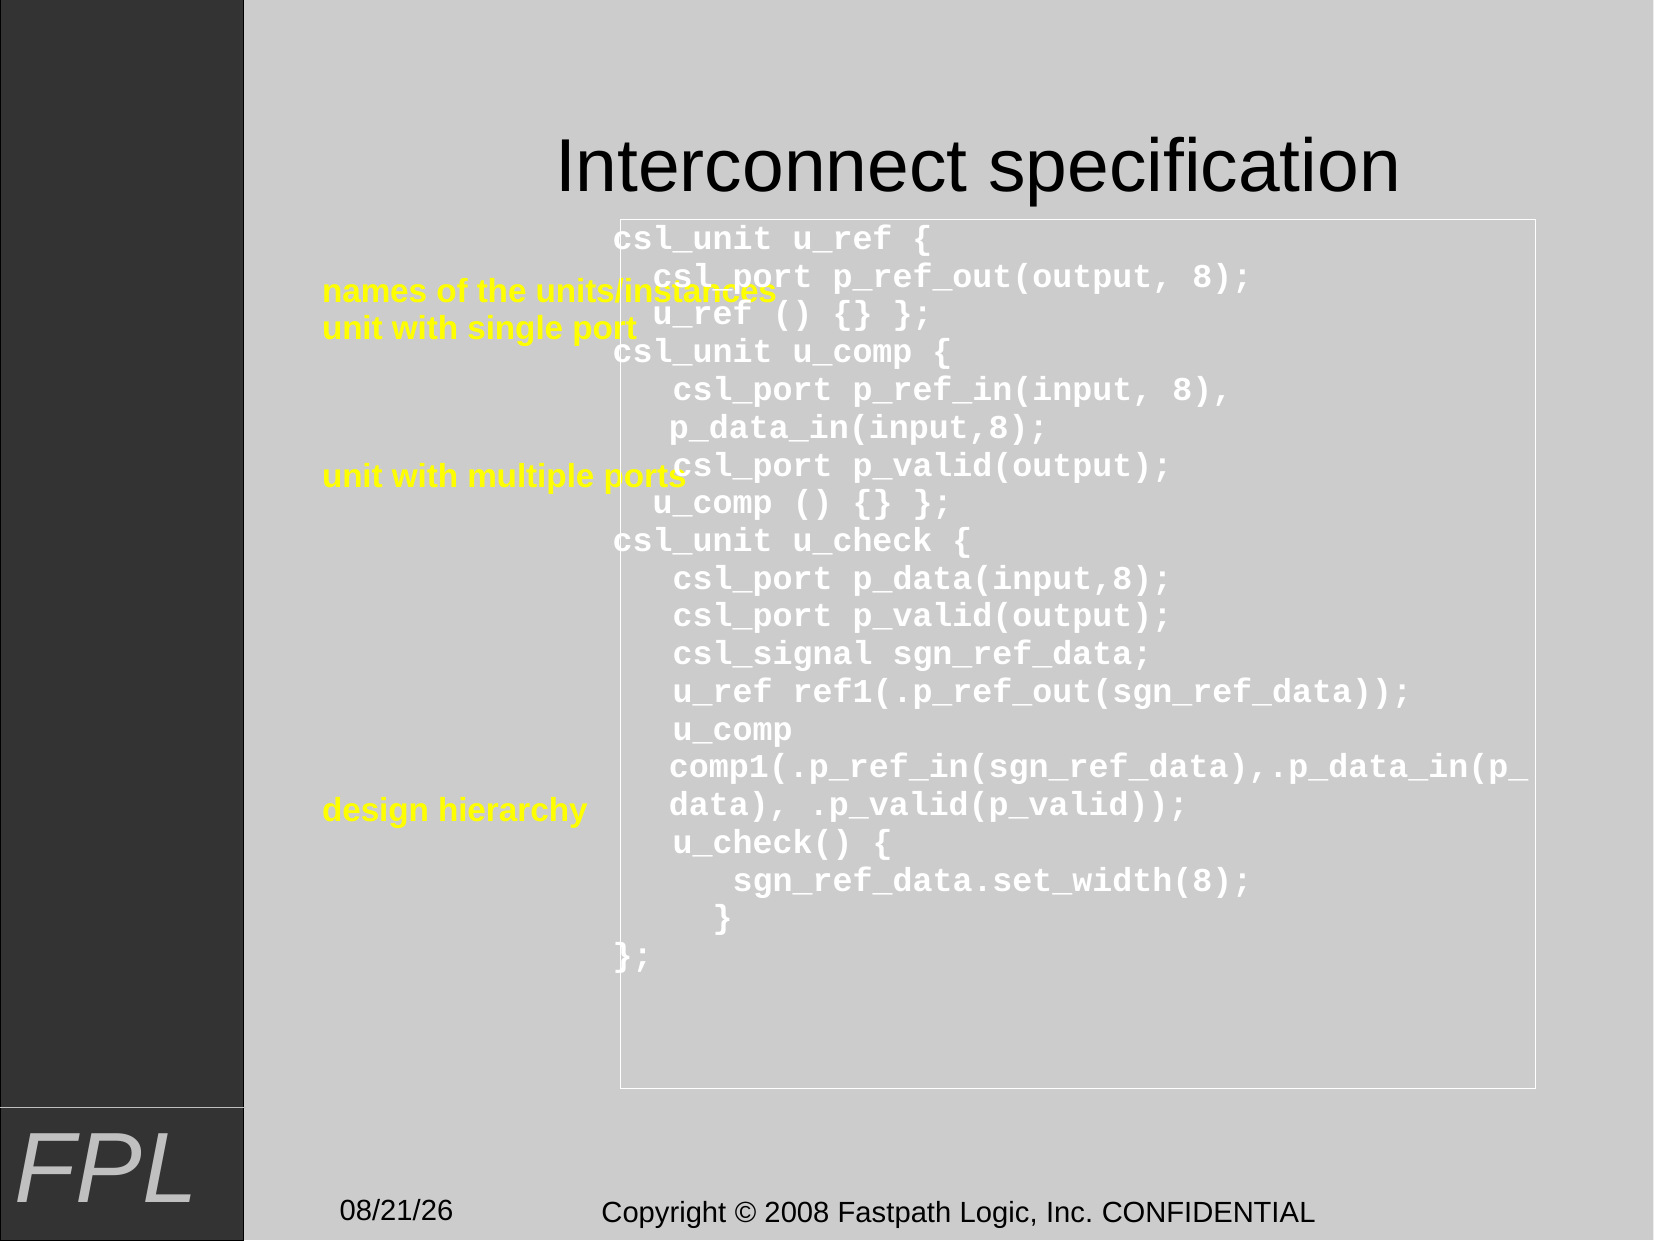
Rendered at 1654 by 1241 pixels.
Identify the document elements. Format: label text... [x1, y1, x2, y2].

list csl_unit u_ref { csl_port p_ref_out(output, 8); u_ref () {} }; csl_unit u_comp { csl_port p_ref_in(input, 8), p_data_in(input,8); csl_port p_valid(output); u_comp () {} }; csl_unit u_check { csl_port p_data(input,8); csl_port p_valid(output); csl_signal sgn_ref_data; u_ref ref1(.p_ref_out(sgn_ref_data)); u_comp comp1(.p_ref_in(sgn_ref_data),.p_data_in(p_data), .p_valid(p_valid)); u_check() { sgn_ref_data.set_width(8); } }; [612, 221, 1544, 1134]
list csl_unit u_ref { csl_port p_ref_out(output, 8); u_ref () {} }; csl_unit u_comp { csl_port p_ref_in(input, 8), p_data_in(input,8); csl_port p_valid(output); u_comp () {} }; csl_unit u_check { csl_port p_data(input,8); csl_port p_valid(output); csl_signal sgn_ref_data; u_ref ref1(.p_ref_out(sgn_ref_data)); u_comp comp1(.p_ref_in(sgn_ref_data),.p_data_in(p_data), .p_valid(p_valid)); u_check() { sgn_ref_data.set_width(8); } }; [621, 221, 1535, 1088]
list names of the units/instances unit with single port unit with multiple ports design hierarchy [322, 272, 963, 1179]
title Interconnect specification [427, 57, 1530, 272]
